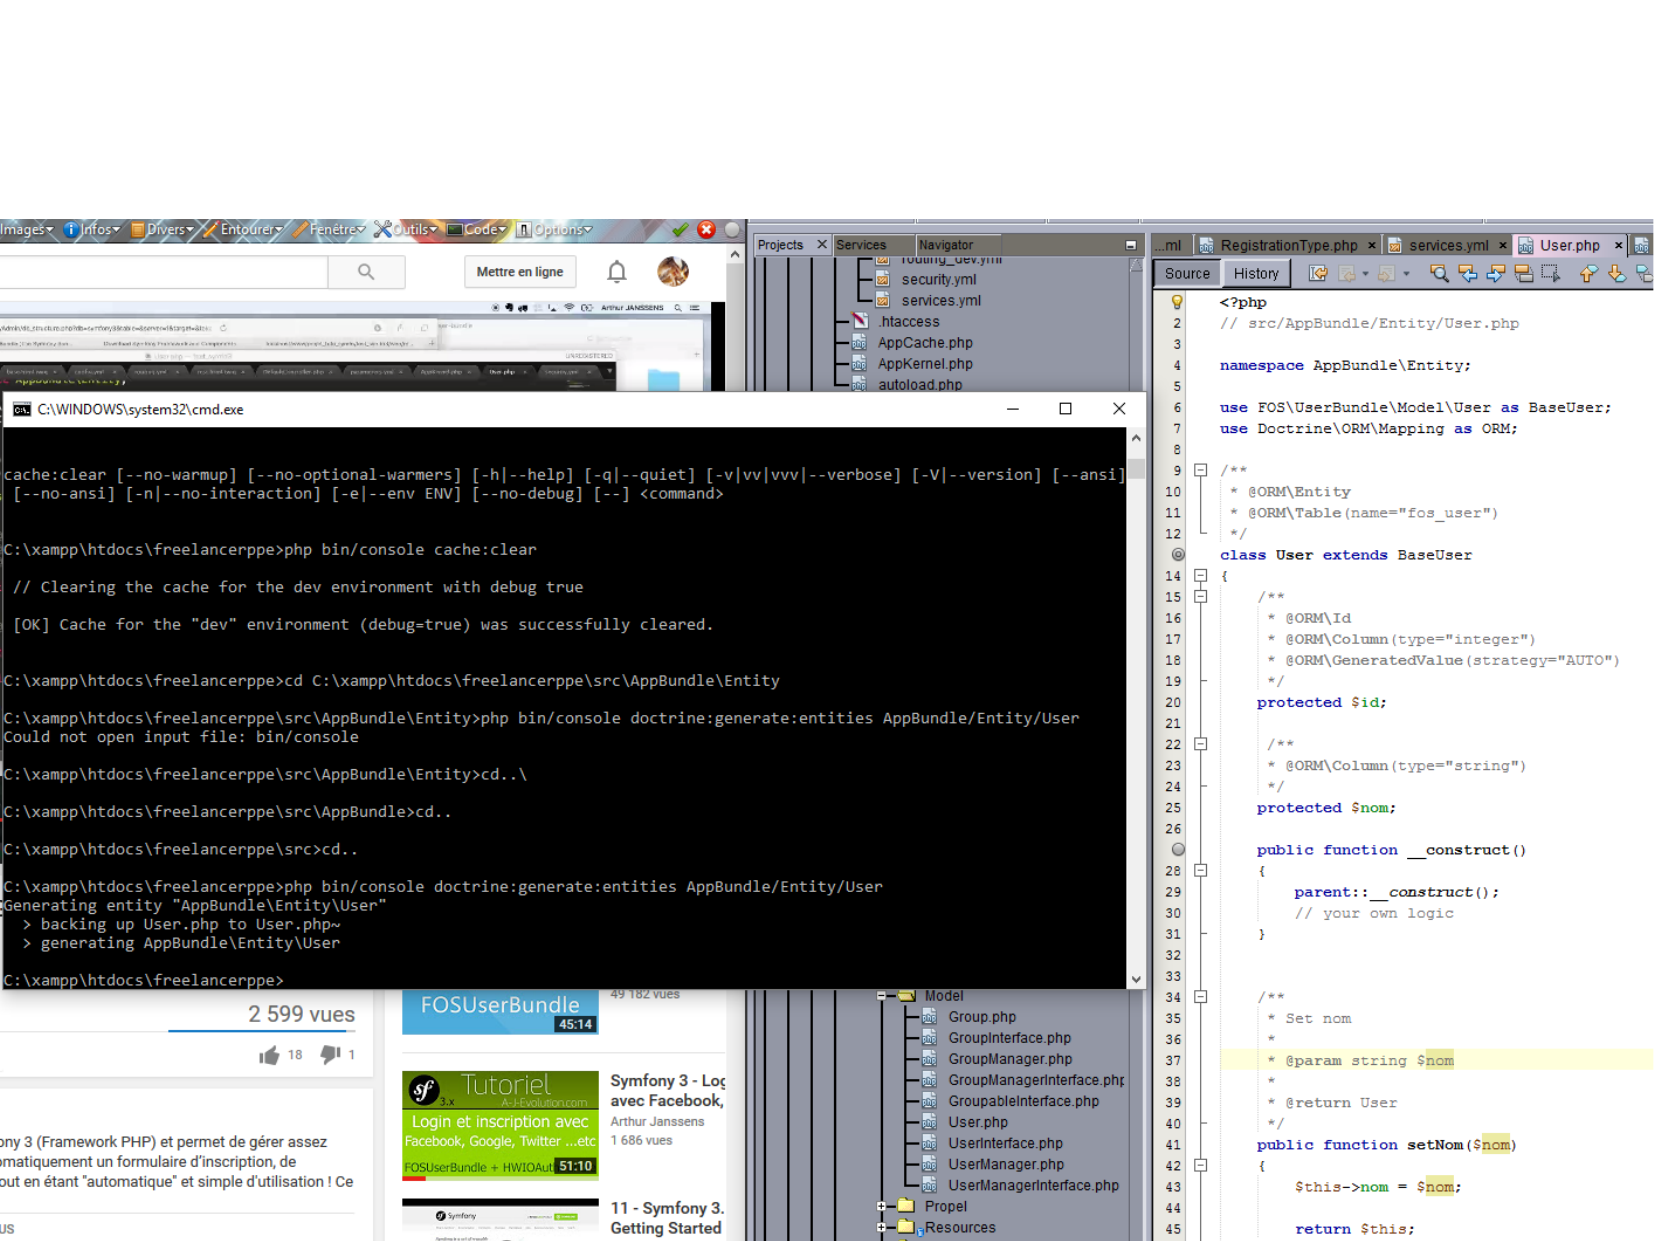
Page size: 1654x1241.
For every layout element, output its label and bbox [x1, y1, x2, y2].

picture [0, 219, 1654, 1241]
